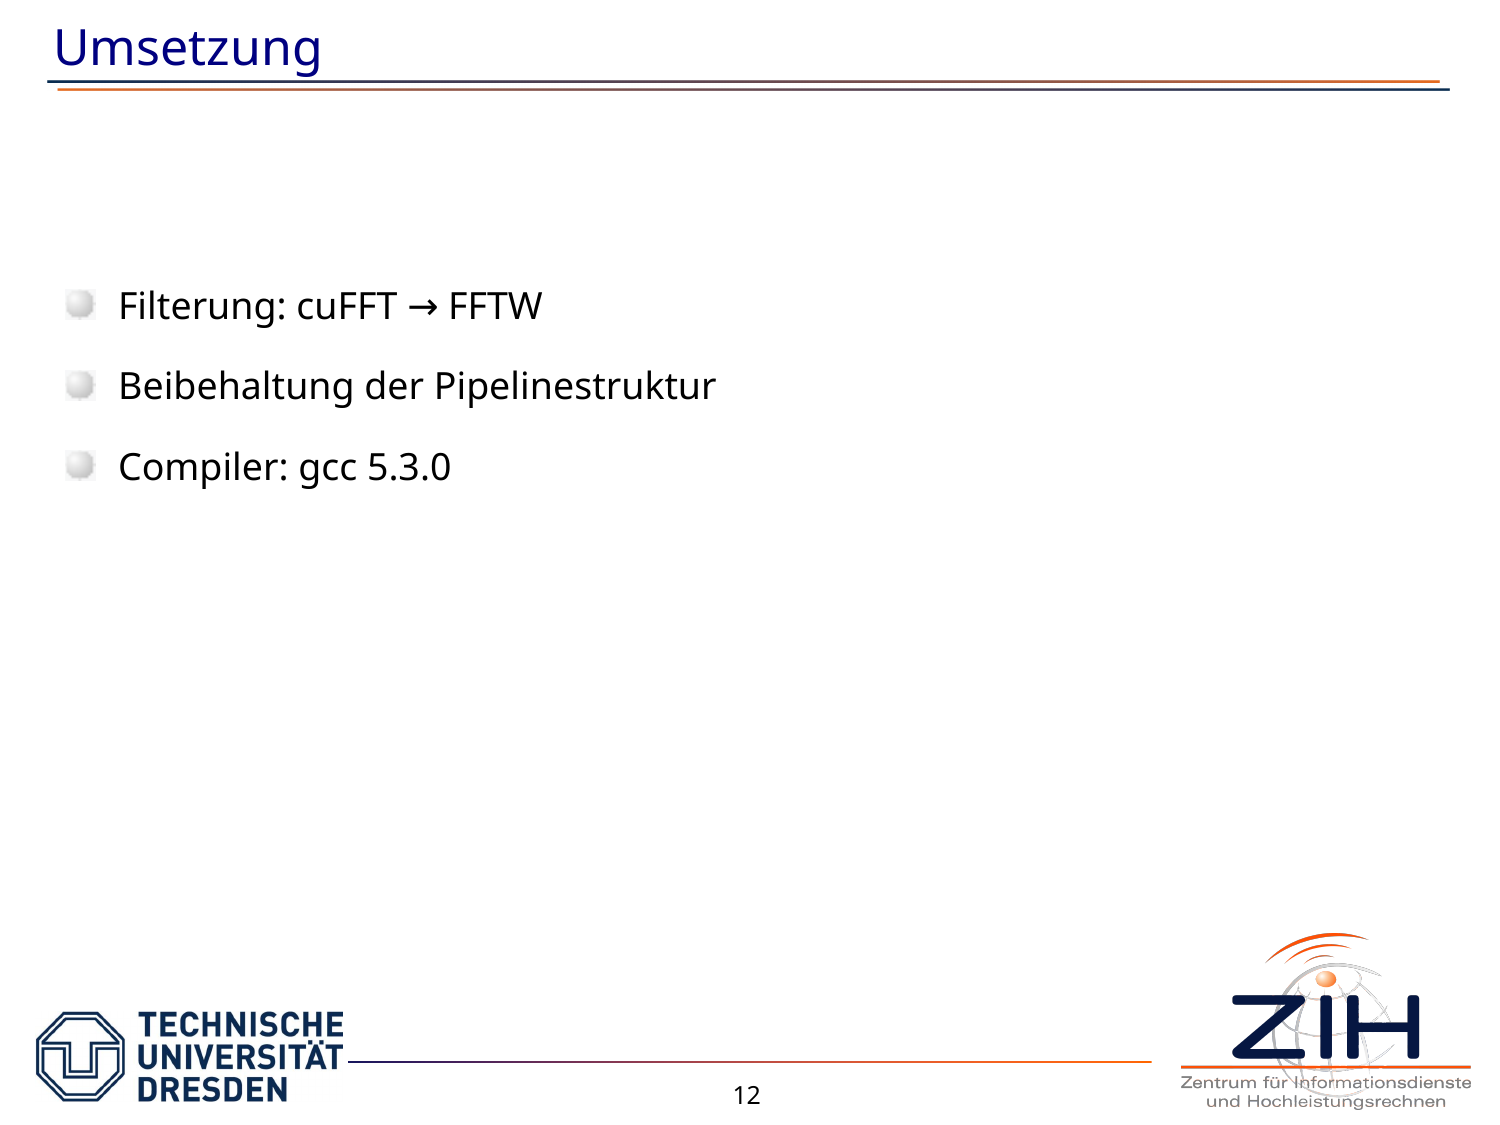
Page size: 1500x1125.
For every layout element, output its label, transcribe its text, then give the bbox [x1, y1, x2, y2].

picture [1181, 933, 1471, 1110]
picture [47, 80, 1450, 91]
title Umsetzung [53, 12, 1453, 81]
picture [35, 1011, 343, 1102]
list Filterung: cuFFT → FFTW Beibehaltung der Pipelinestruktur Compiler: gcc 5.3.0 [29, 118, 1418, 941]
